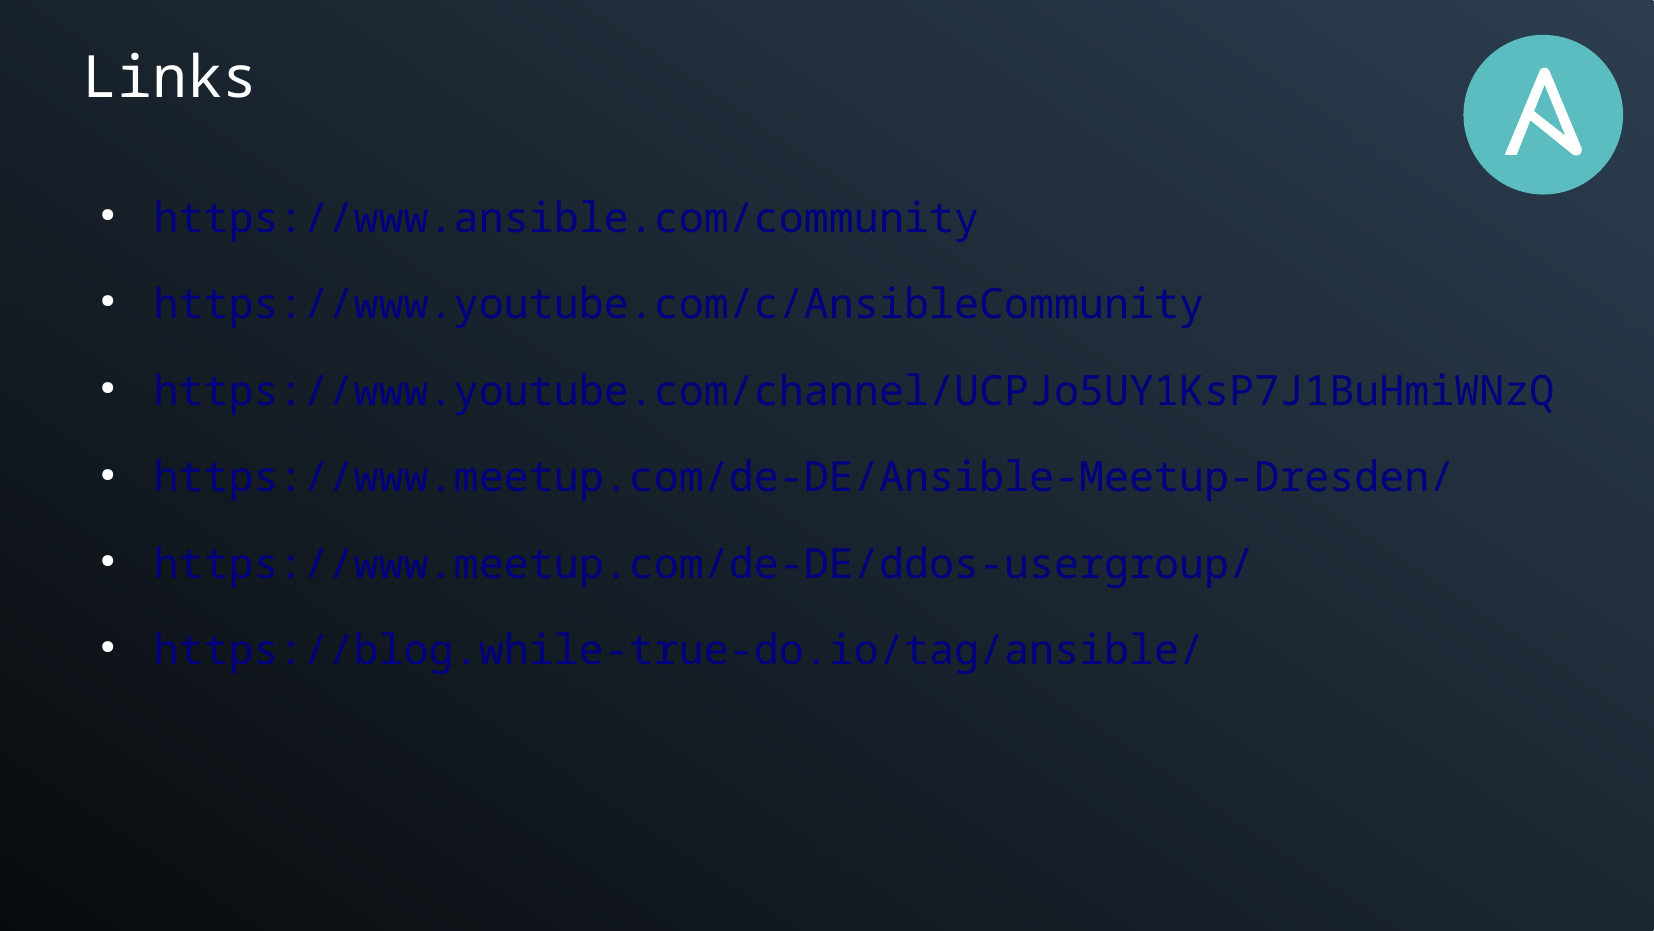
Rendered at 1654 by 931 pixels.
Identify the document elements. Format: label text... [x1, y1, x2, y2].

title Links [82, 37, 1388, 113]
list https://www.ansible.com/community https://www.youtube.com/c/AnsibleCommunity https://www.youtube.com/channel/UCPJo5UY1KsP7J1BuHmiWNzQ https://www.meetup.com/de-DE/Ansible-Meetup-Dresden/ https://www.meetup.com/de-DE/ddos-usergroup/ https://blog.while-true-do.io/tag/ansible/ [82, 187, 1571, 826]
